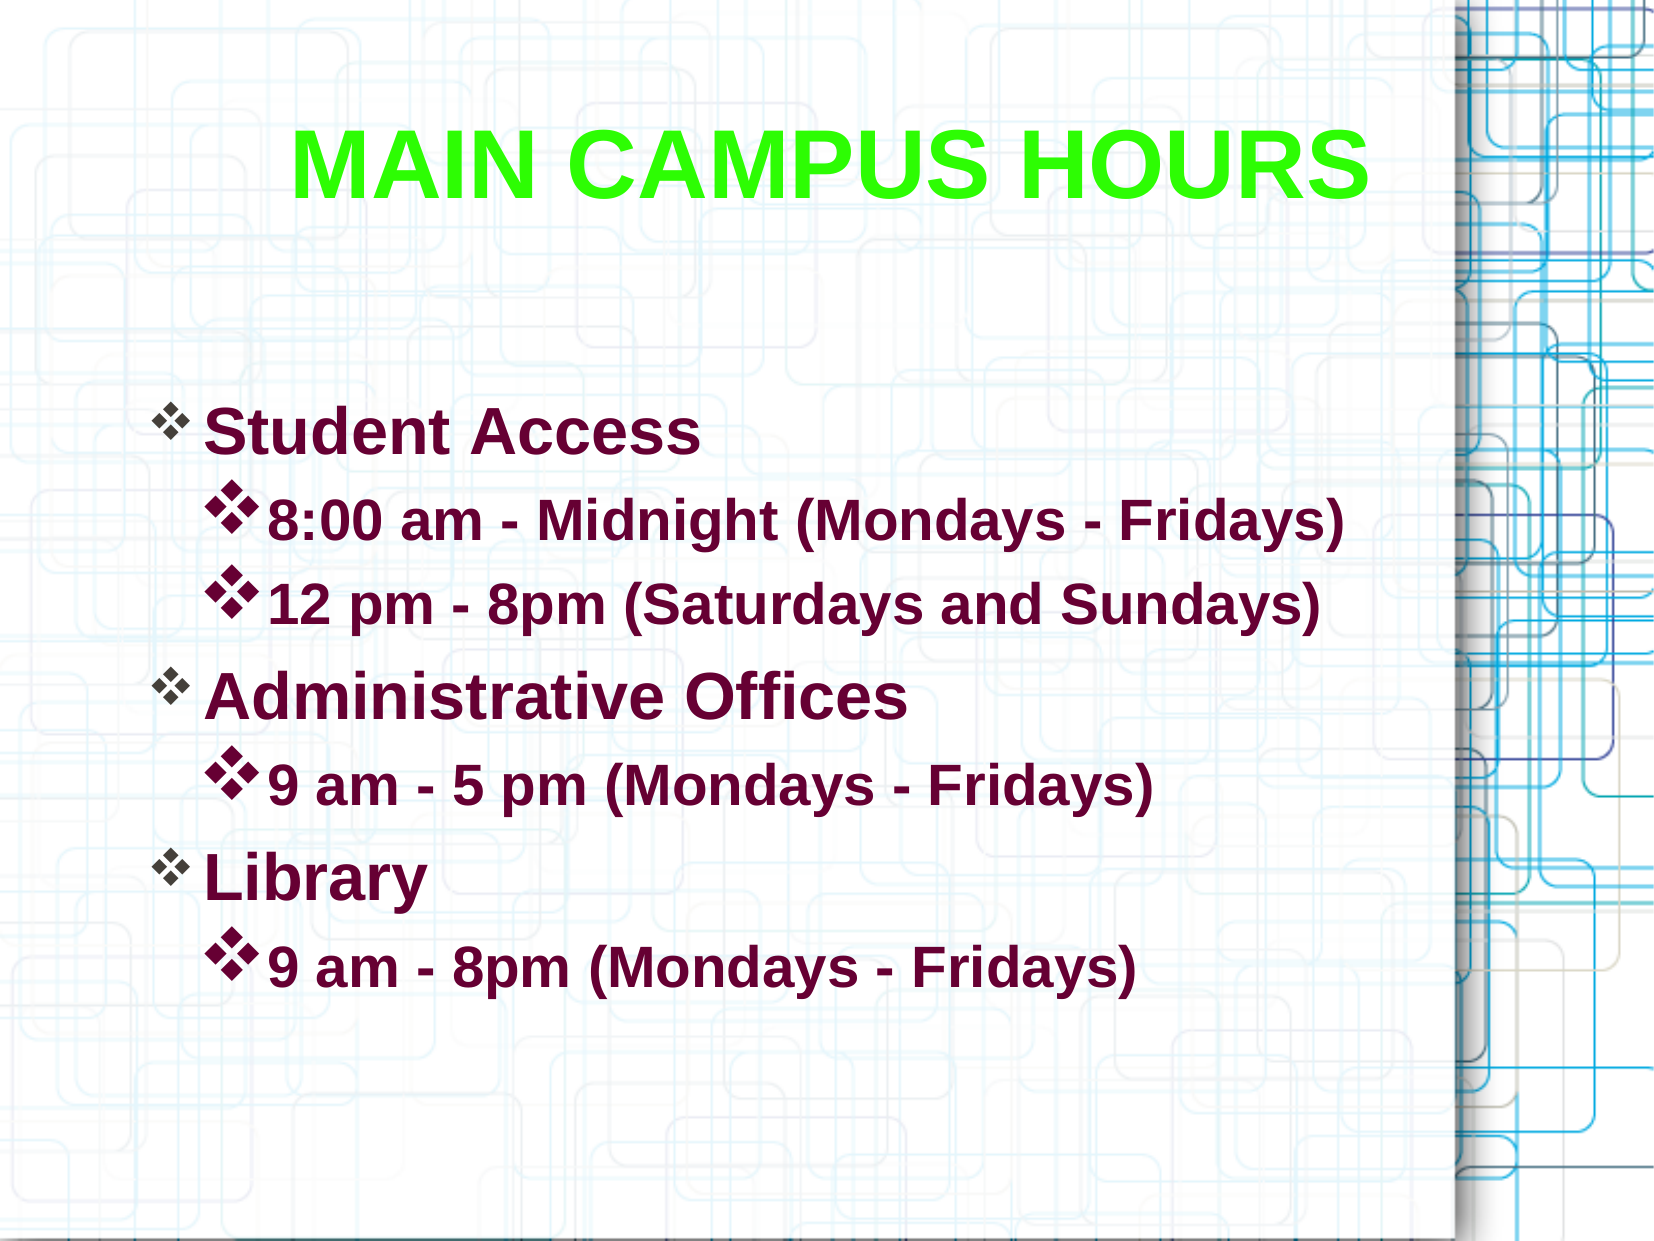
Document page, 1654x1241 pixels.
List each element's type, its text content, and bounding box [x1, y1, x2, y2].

title MAIN CAMPUS HOURS [123, 86, 1530, 233]
list Student Access 8:00 am - Midnight (Mondays - Fridays) 12 pm - 8pm (Saturdays and Sundays) Administrative Offices 9 am - 5 pm (Mondays - Fridays) Library 9 am - 8pm (Mondays - Fridays) [132, 270, 1522, 1116]
picture [0, 0, 1654, 1241]
